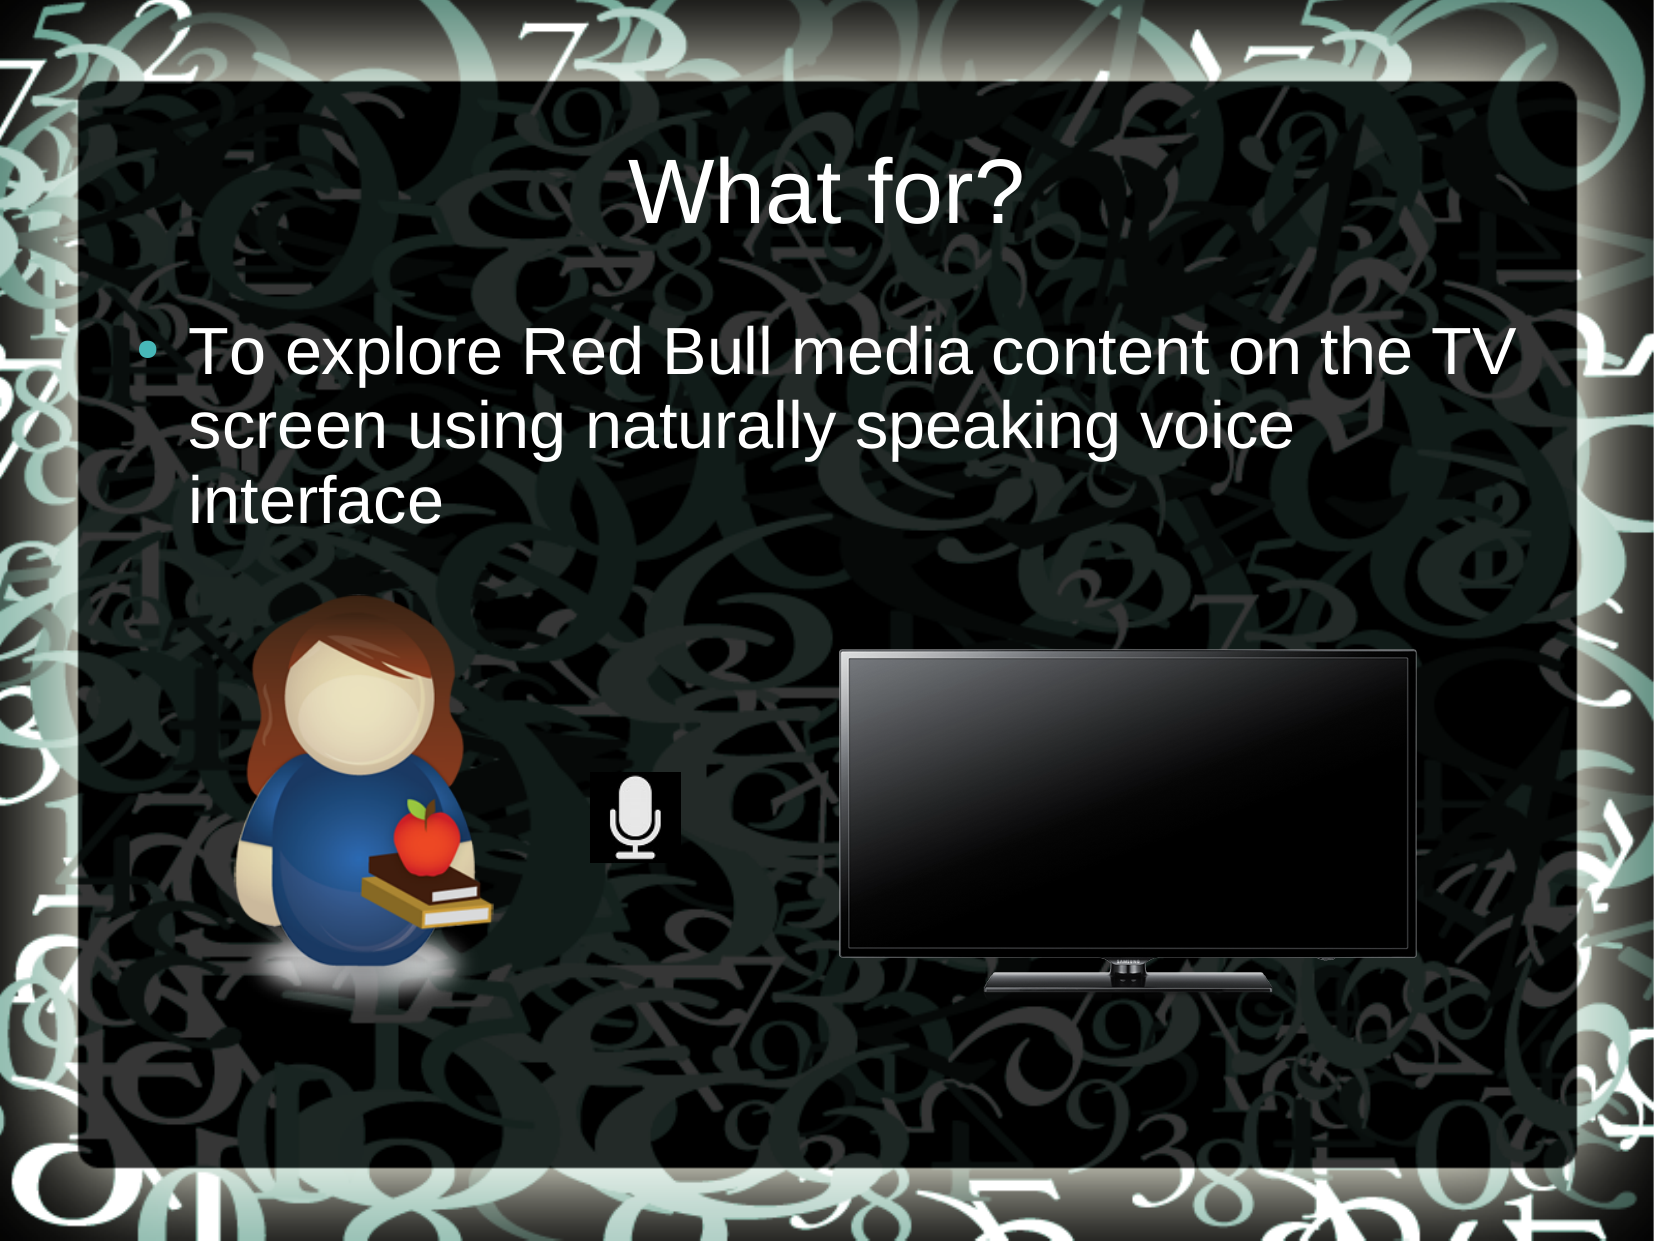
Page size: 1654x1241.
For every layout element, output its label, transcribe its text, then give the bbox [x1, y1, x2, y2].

picture [0, 0, 1654, 1241]
title What for? [82, 103, 1571, 281]
list To explore Red Bull media content on the TV screen using naturally speaking voice interface [118, 313, 1542, 603]
